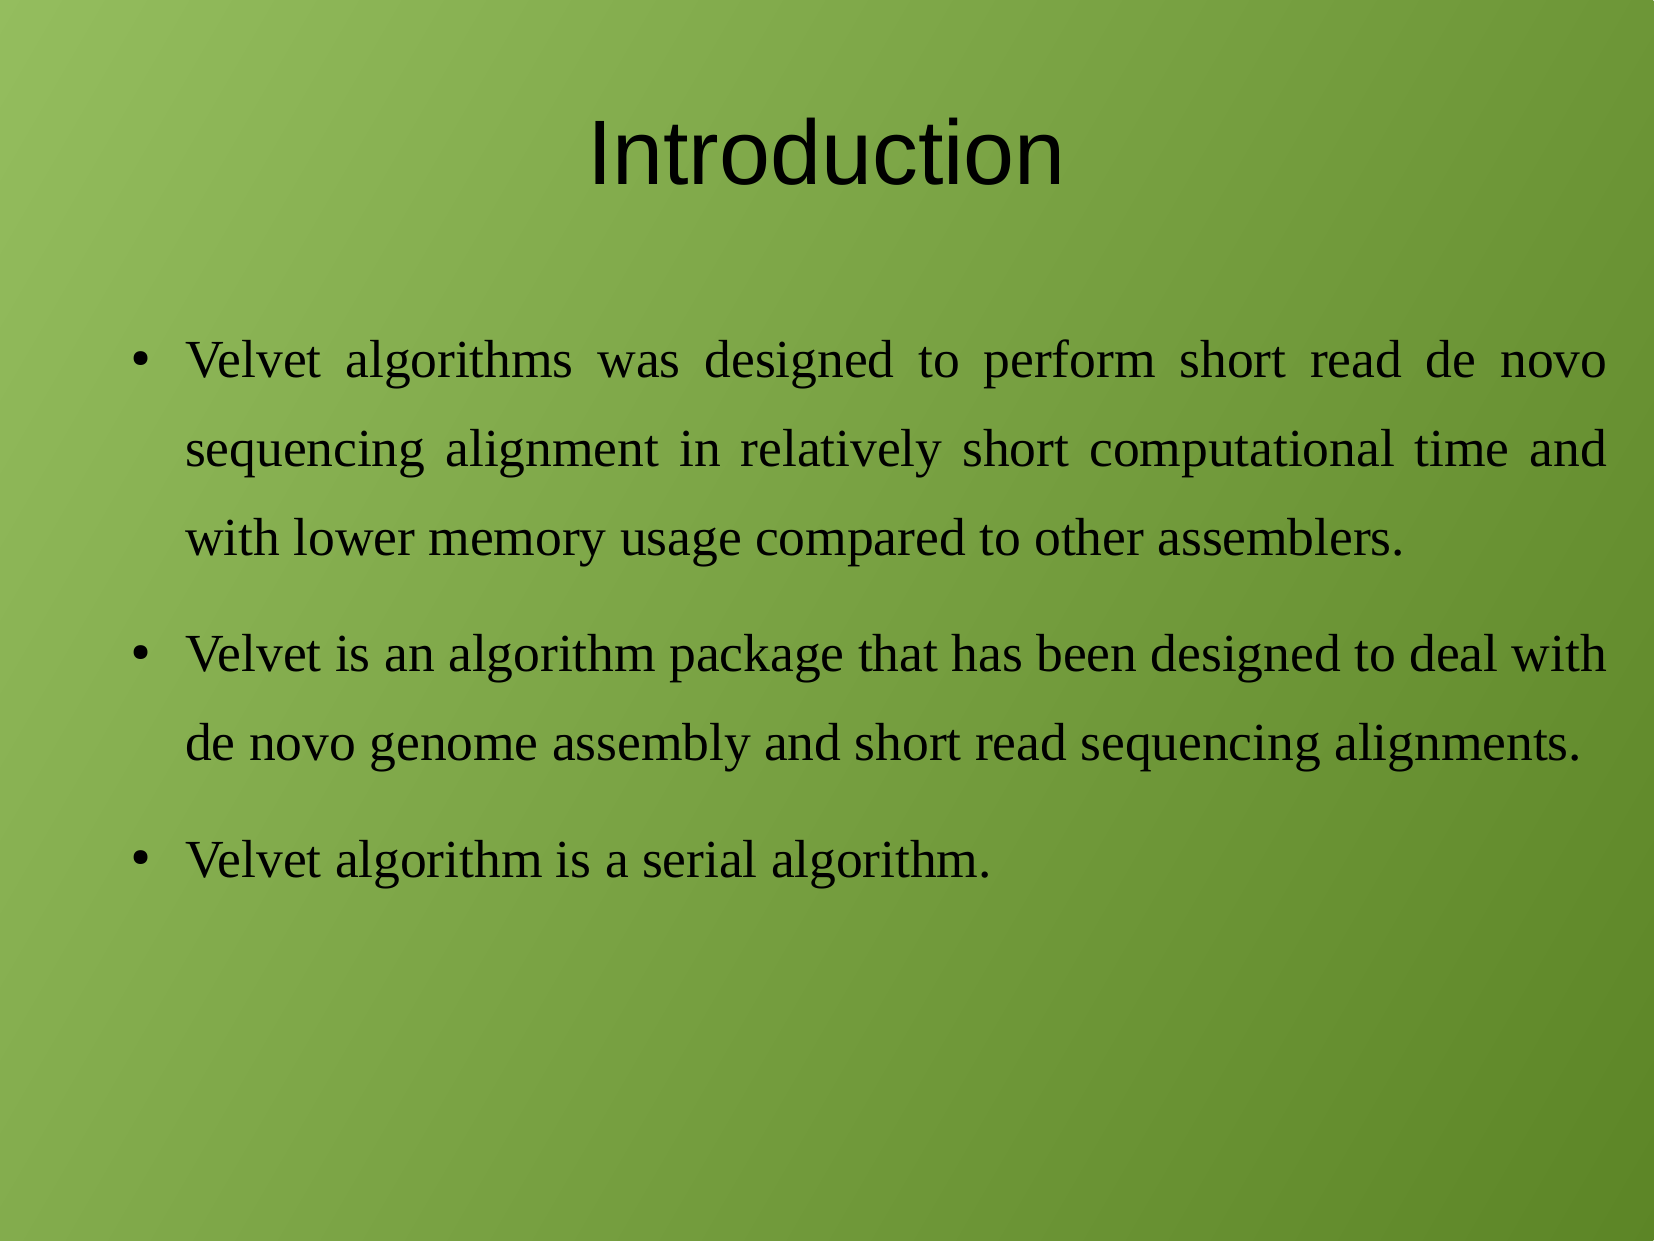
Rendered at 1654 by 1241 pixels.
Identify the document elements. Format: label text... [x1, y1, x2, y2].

list Velvet algorithms was designed to perform short read de novo sequencing alignment in relatively short computational time and with lower memory usage compared to other assemblers. Velvet is an algorithm package that has been designed to deal with de novo genome assembly and short read sequencing alignments. Velvet algorithm is a serial algorithm. [120, 300, 1609, 1020]
title Introduction [82, 49, 1571, 257]
